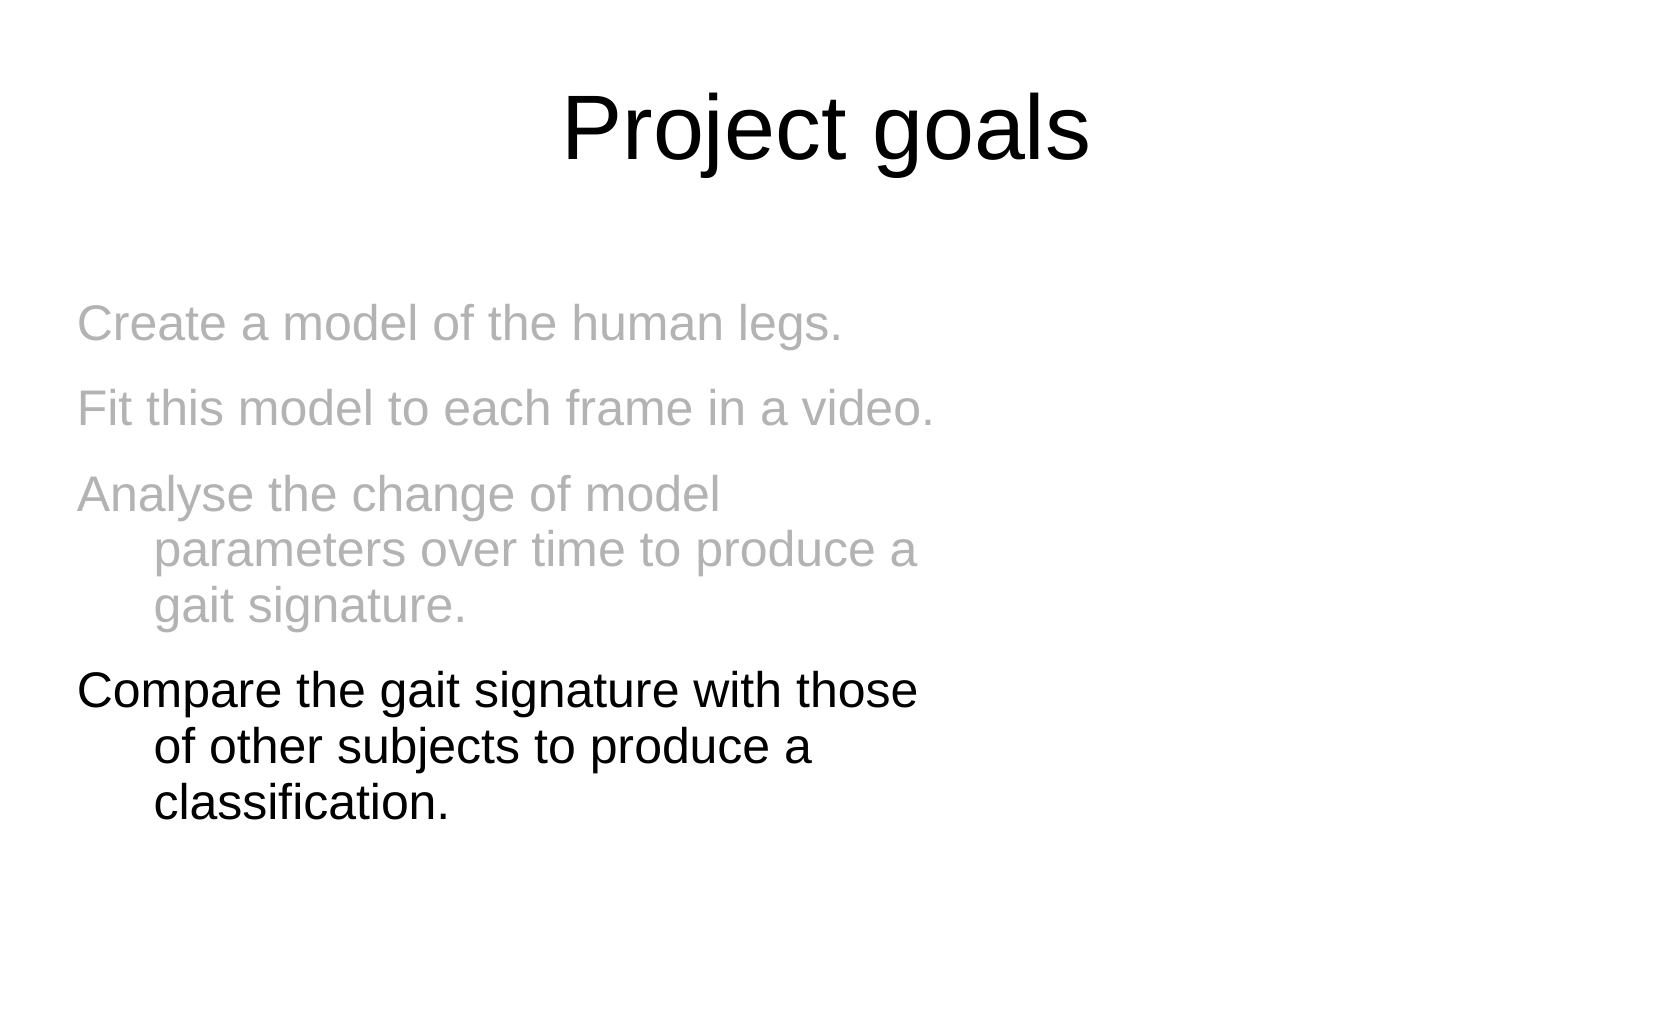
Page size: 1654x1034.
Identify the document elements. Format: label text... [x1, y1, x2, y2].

title Project goals [82, 41, 1571, 214]
list Create a model of the human legs. Fit this model to each frame in a video. Analyse the change of model parameters over time to produce a gait signature. Compare the gait signature with those of other subjects to produce a classification. [59, 295, 945, 910]
